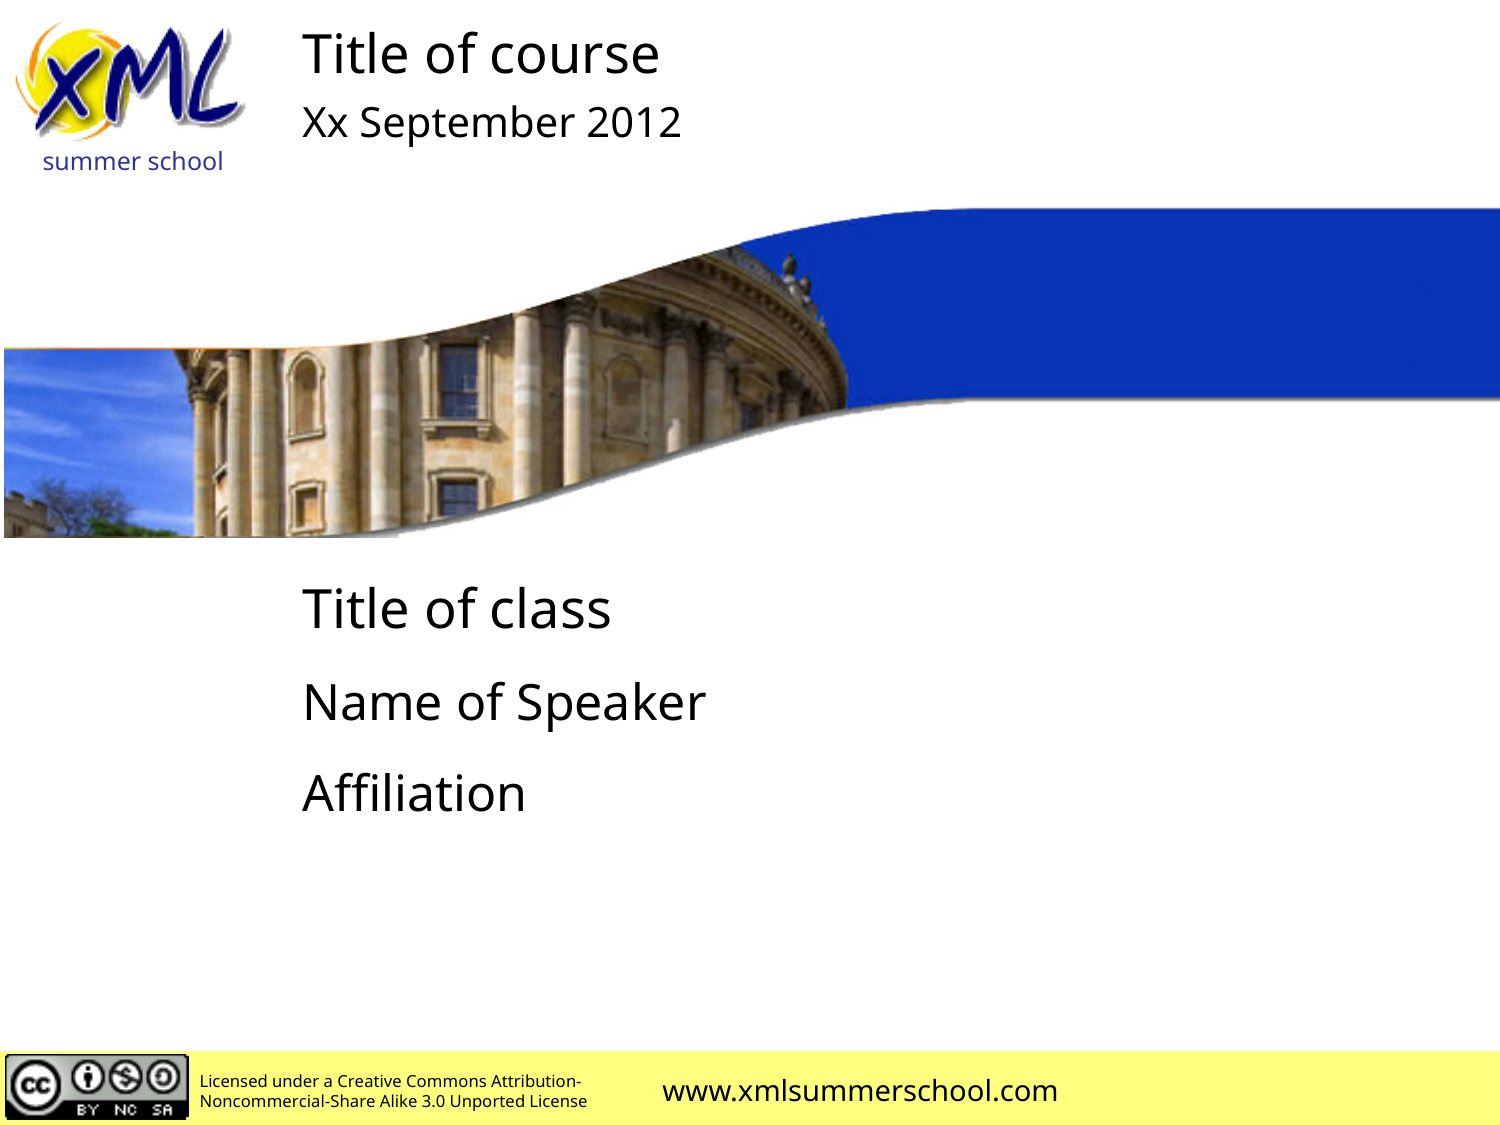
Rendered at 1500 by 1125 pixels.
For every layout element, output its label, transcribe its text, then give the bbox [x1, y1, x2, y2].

text_box Title of class Name of Speaker Affiliation [287, 566, 1477, 830]
text_box Title of course [287, 11, 1477, 88]
picture [0, 0, 254, 150]
picture [4, 178, 1500, 538]
picture [5, 1054, 189, 1120]
text_box Xx September 2012 [287, 88, 1477, 154]
